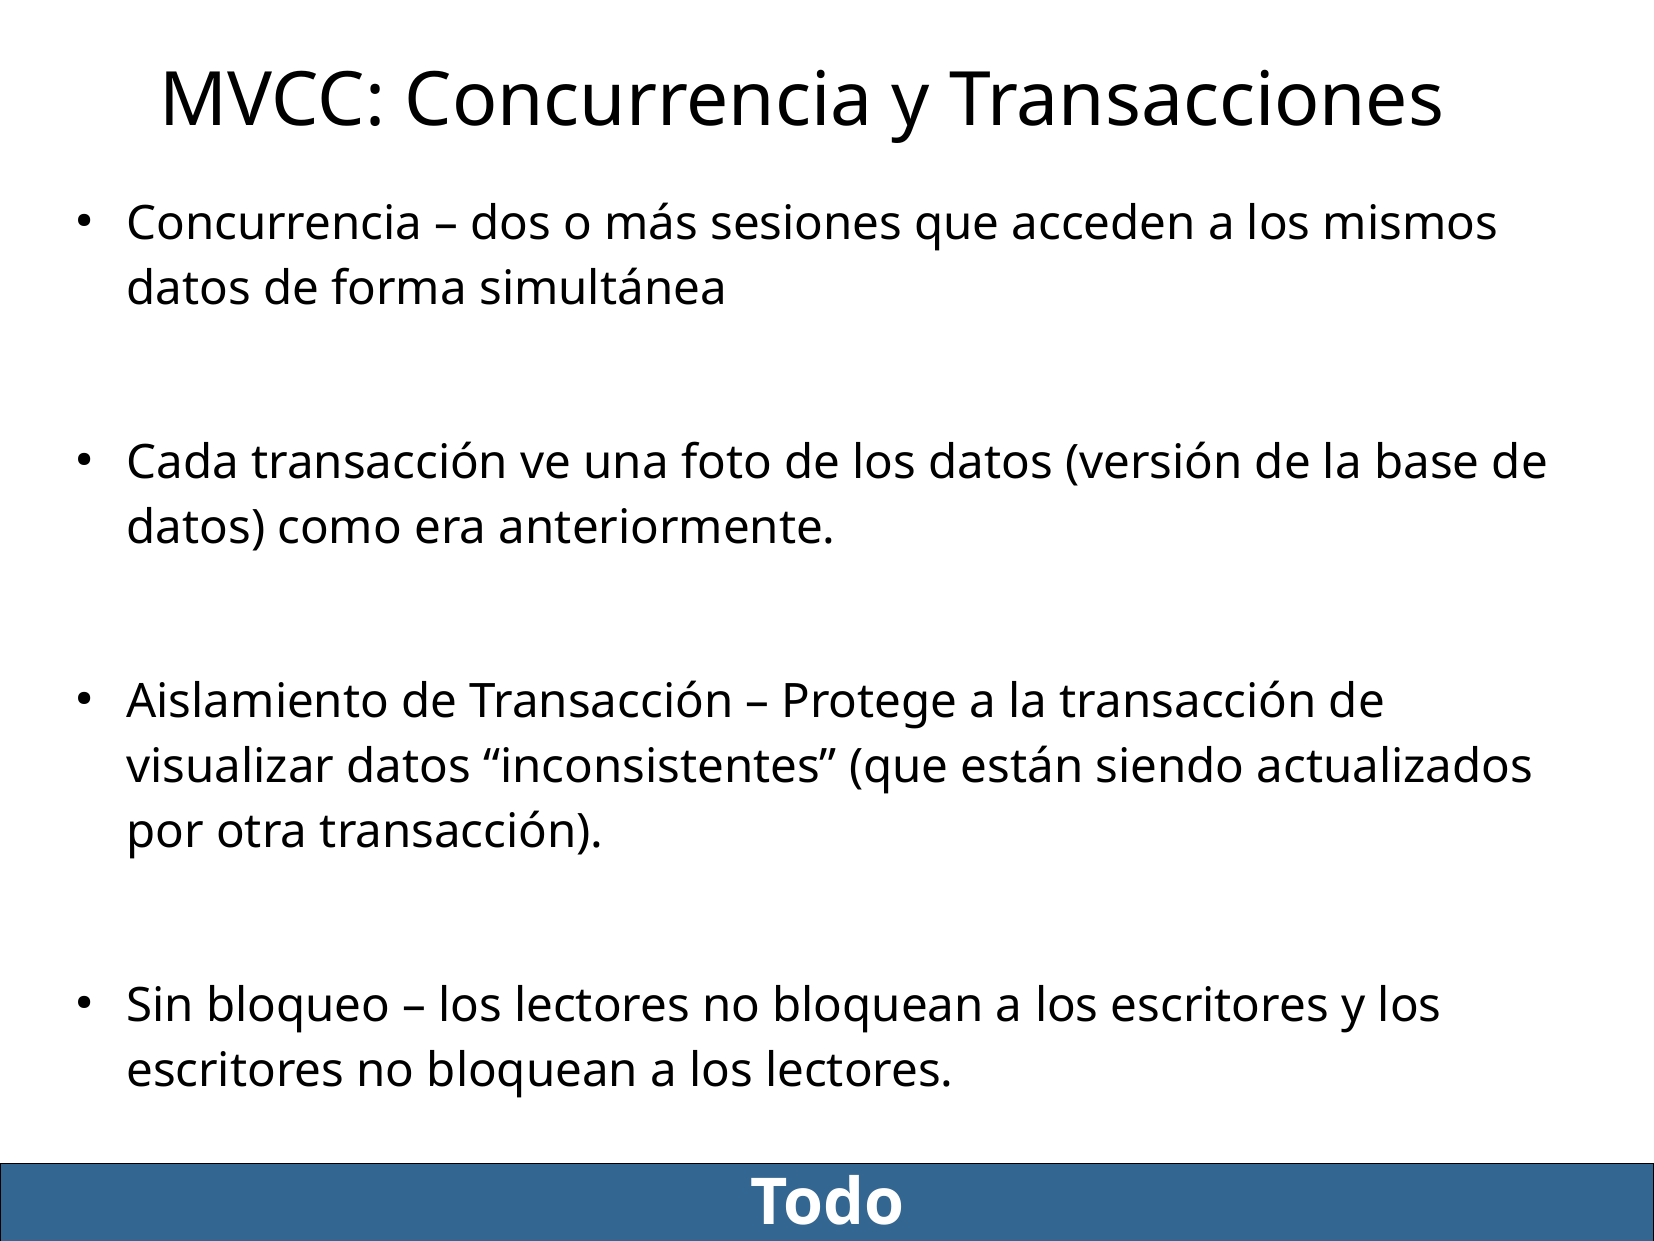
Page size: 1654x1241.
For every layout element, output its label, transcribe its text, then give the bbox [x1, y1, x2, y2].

list Concurrencia – dos o más sesiones que acceden a los mismos datos de forma simultánea Cada transacción ve una foto de los datos (versión de la base de datos) como era anteriormente. Aislamiento de Transacción – Protege a la transacción de visualizar datos “inconsistentes” (que están siendo actualizados por otra transacción). Sin bloqueo – los lectores no bloquean a los escritores y los escritores no bloquean a los lectores. [59, 188, 1595, 1105]
title MVCC: Concurrencia y Transacciones [75, 33, 1530, 160]
